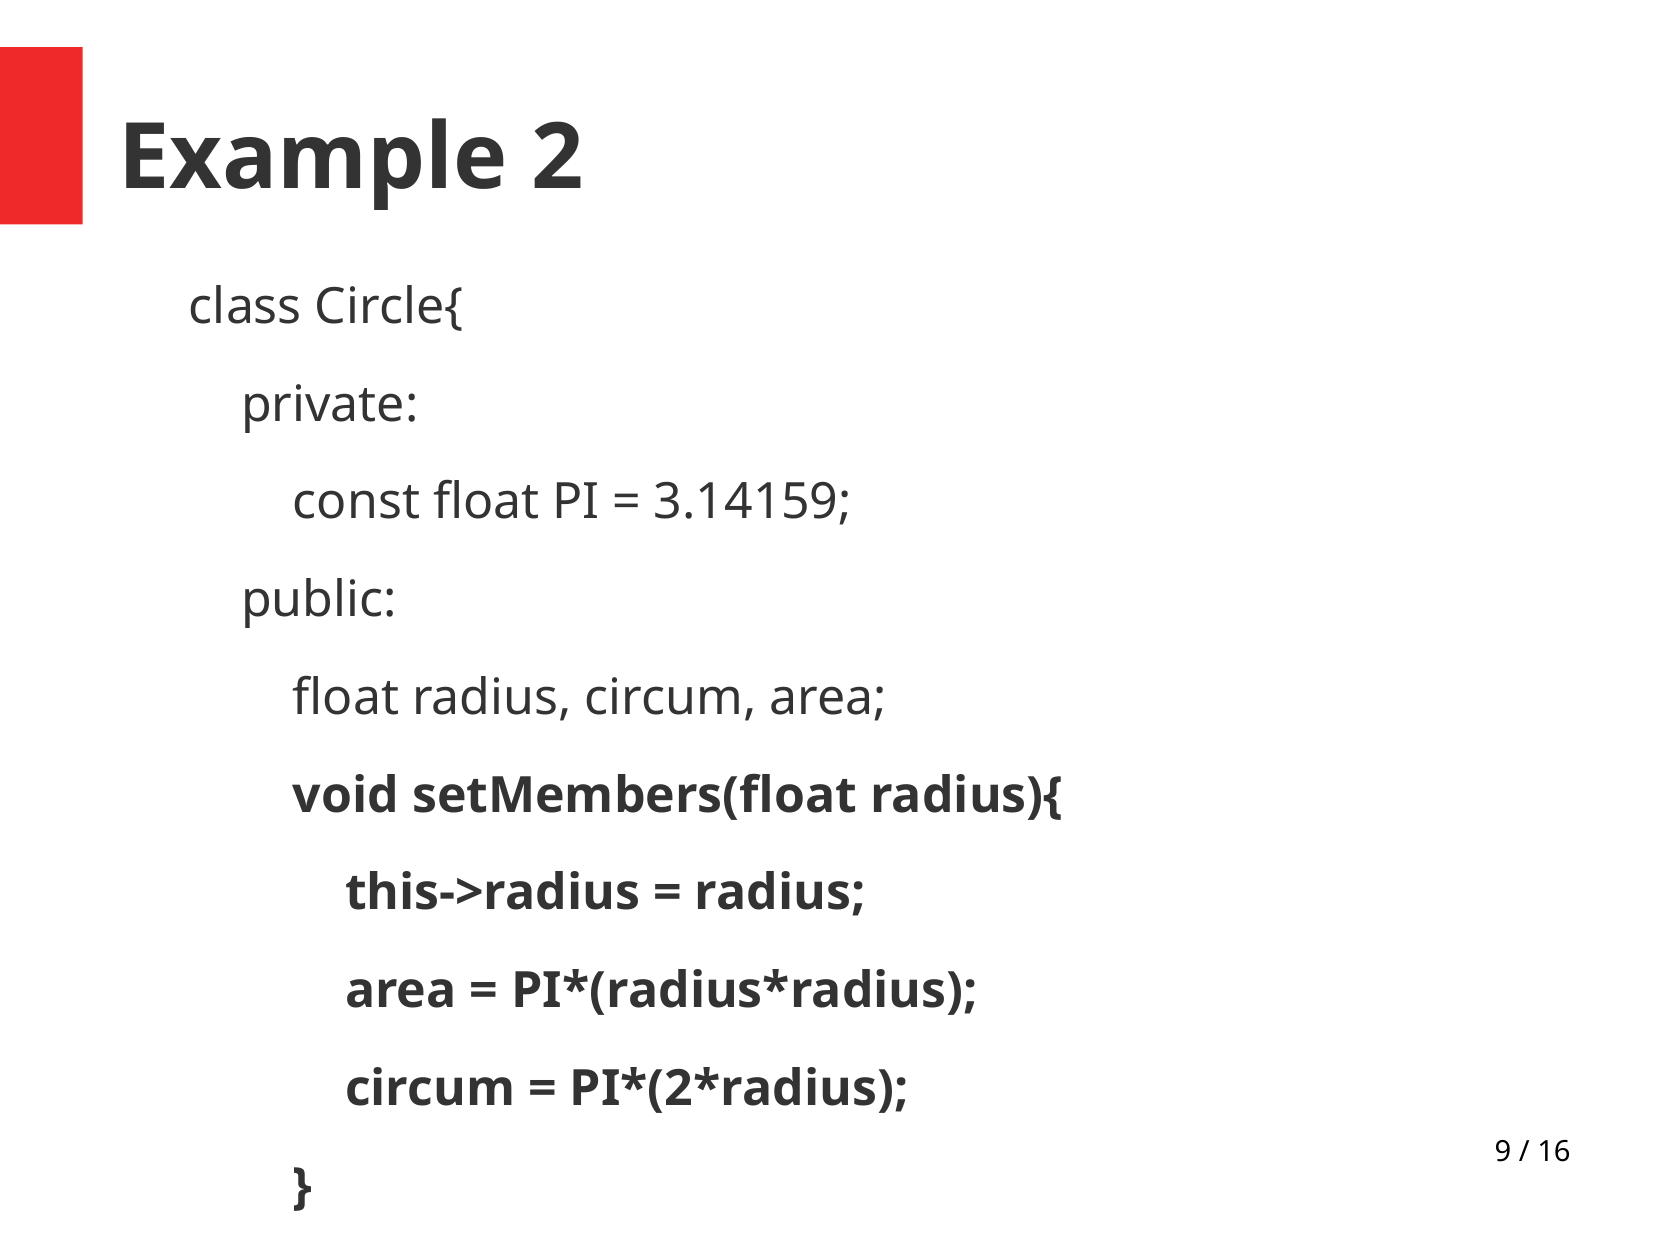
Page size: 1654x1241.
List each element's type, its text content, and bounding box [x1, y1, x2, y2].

title Example 2 [118, 49, 1571, 257]
list class Circle{ private: const float PI = 3.14159; public: float radius, circum, area; void setMembers(float radius){ this->radius = radius; area = PI*(radius*radius); circum = PI*(2*radius); } }; [118, 270, 1536, 990]
